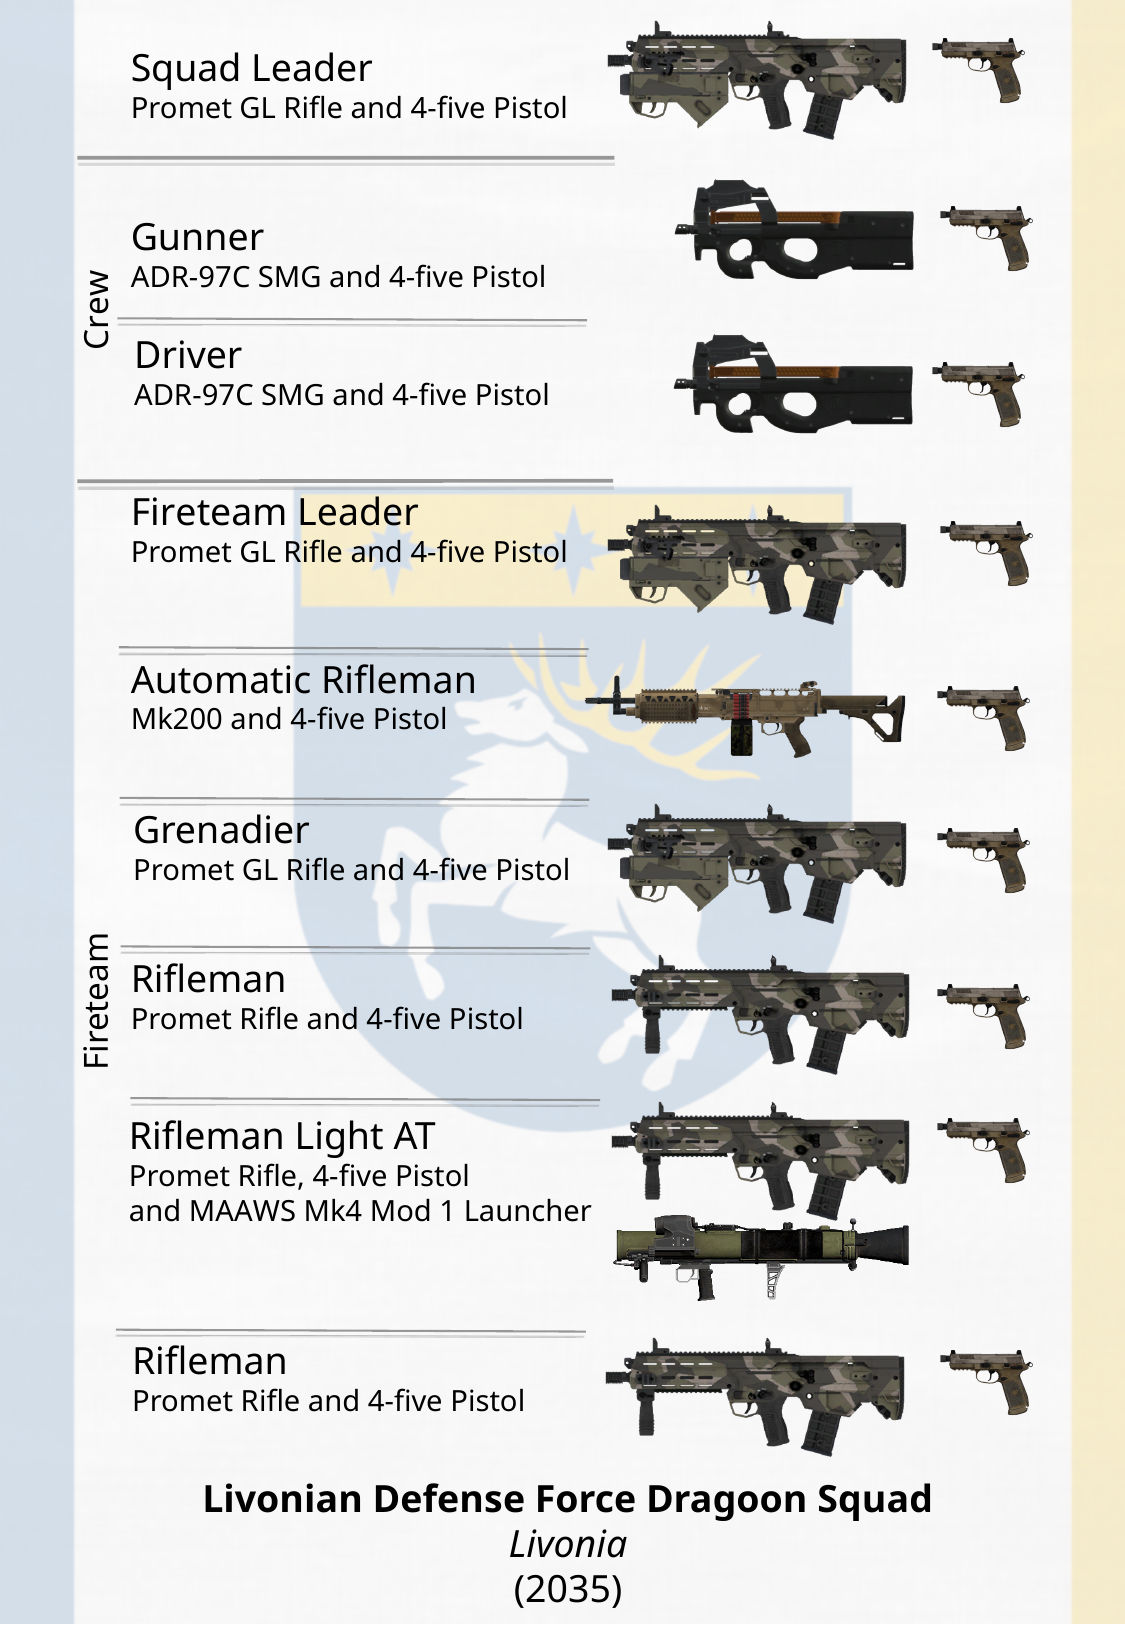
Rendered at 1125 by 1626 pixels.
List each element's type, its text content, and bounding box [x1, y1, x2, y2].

text_box Rifleman Promet Rifle and 4-five Pistol [116, 1337, 537, 1426]
picture [917, 827, 1050, 894]
text_box Rifleman Promet Rifle and 4-five Pistol [123, 954, 543, 1044]
text_box Livonian Defense Force Dragoon Squad Livonia (2035) [67, 1466, 1070, 1619]
text_box Fireteam Leader Promet GL Rifle and 4-five Pistol [115, 480, 578, 577]
text_box Rifleman Promet Rifle and 4-five Pistol [123, 948, 543, 952]
picture [598, 1, 1045, 159]
text_box Rifleman Light AT Promet Rifle, 4-five Pistol and MAAWS Mk4 Mod 1 Launcher [113, 1104, 600, 1236]
picture [673, 168, 915, 290]
picture [920, 205, 1053, 272]
text_box Fireteam [67, 918, 123, 1086]
picture [672, 323, 1045, 445]
text_box Rifleman Promet Rifle and 4-five Pistol [116, 1331, 537, 1335]
text_box Gunner ADR-97C SMG and 4-five Pistol [115, 205, 554, 302]
picture [920, 520, 1053, 587]
text_box Automatic Rifleman Mk200 and 4-five Pistol [115, 648, 488, 745]
picture [917, 685, 1050, 752]
picture [528, 485, 1050, 1466]
text_box Driver ADR-97C SMG and 4-five Pistol [119, 326, 558, 420]
text_box Grenadier Promet GL Rifle and 4-five Pistol [118, 798, 580, 895]
text_box [0, 0, 1125, 1624]
text_box Squad Leader Promet GL Rifle and 4-five Pistol [115, 36, 578, 133]
text_box Crew [67, 256, 123, 366]
picture [920, 1349, 1053, 1416]
